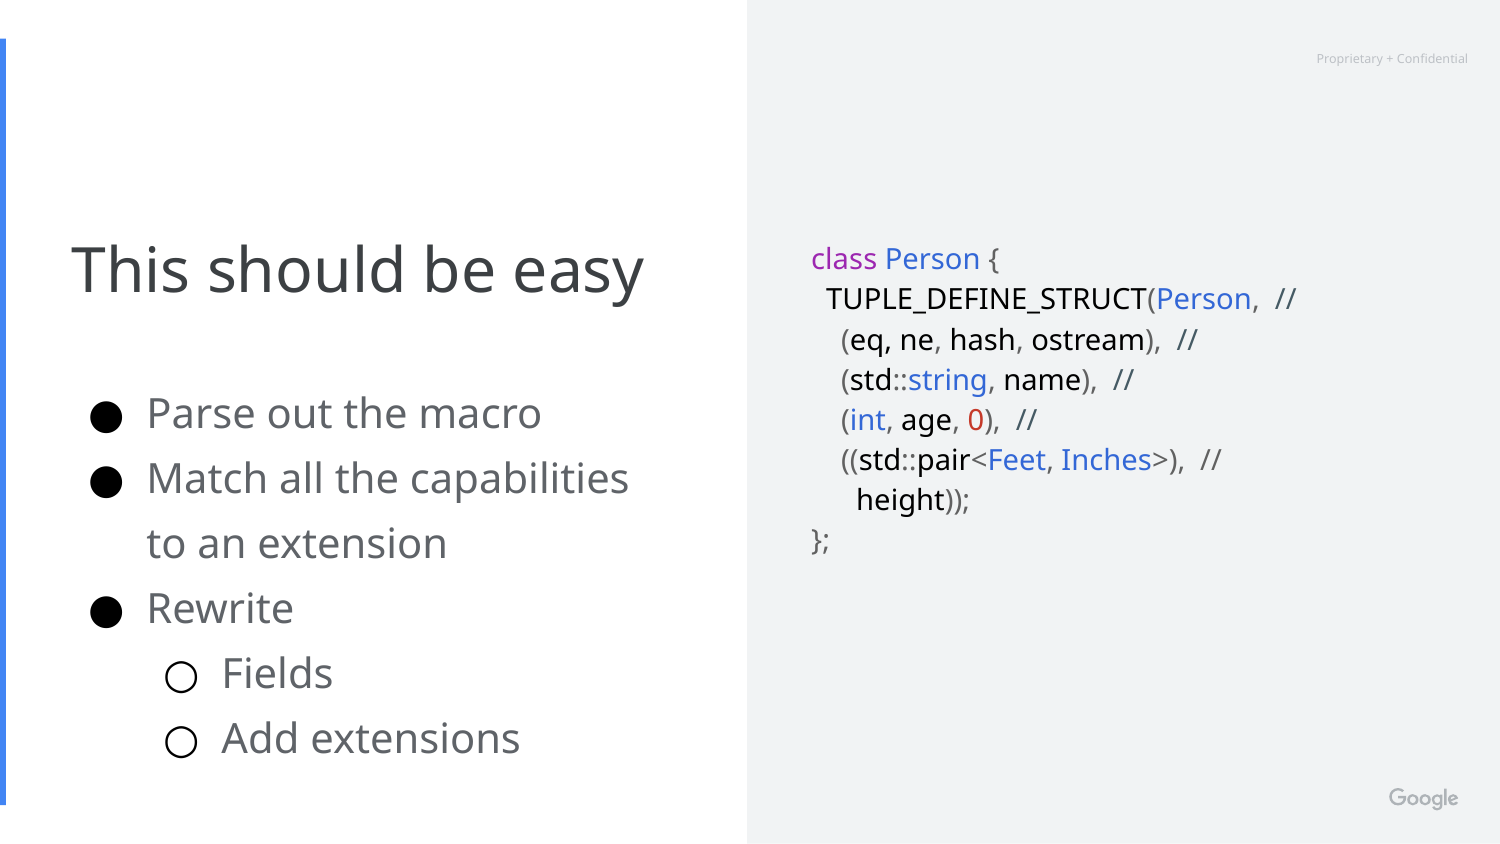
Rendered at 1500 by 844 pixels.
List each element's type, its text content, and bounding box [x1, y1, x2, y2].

title This should be easy [56, 224, 691, 292]
list class Person { TUPLE_DEFINE_STRUCT(Person, // (eq, ne, hash, ostream), // (std::string, name), // (int, age, 0), // ((std::pair<Feet, Inches>), // height)); }; [796, 220, 1444, 624]
list Parse out the macro Match all the capabilities to an extension Rewrite Fields Add extensions [56, 356, 665, 693]
